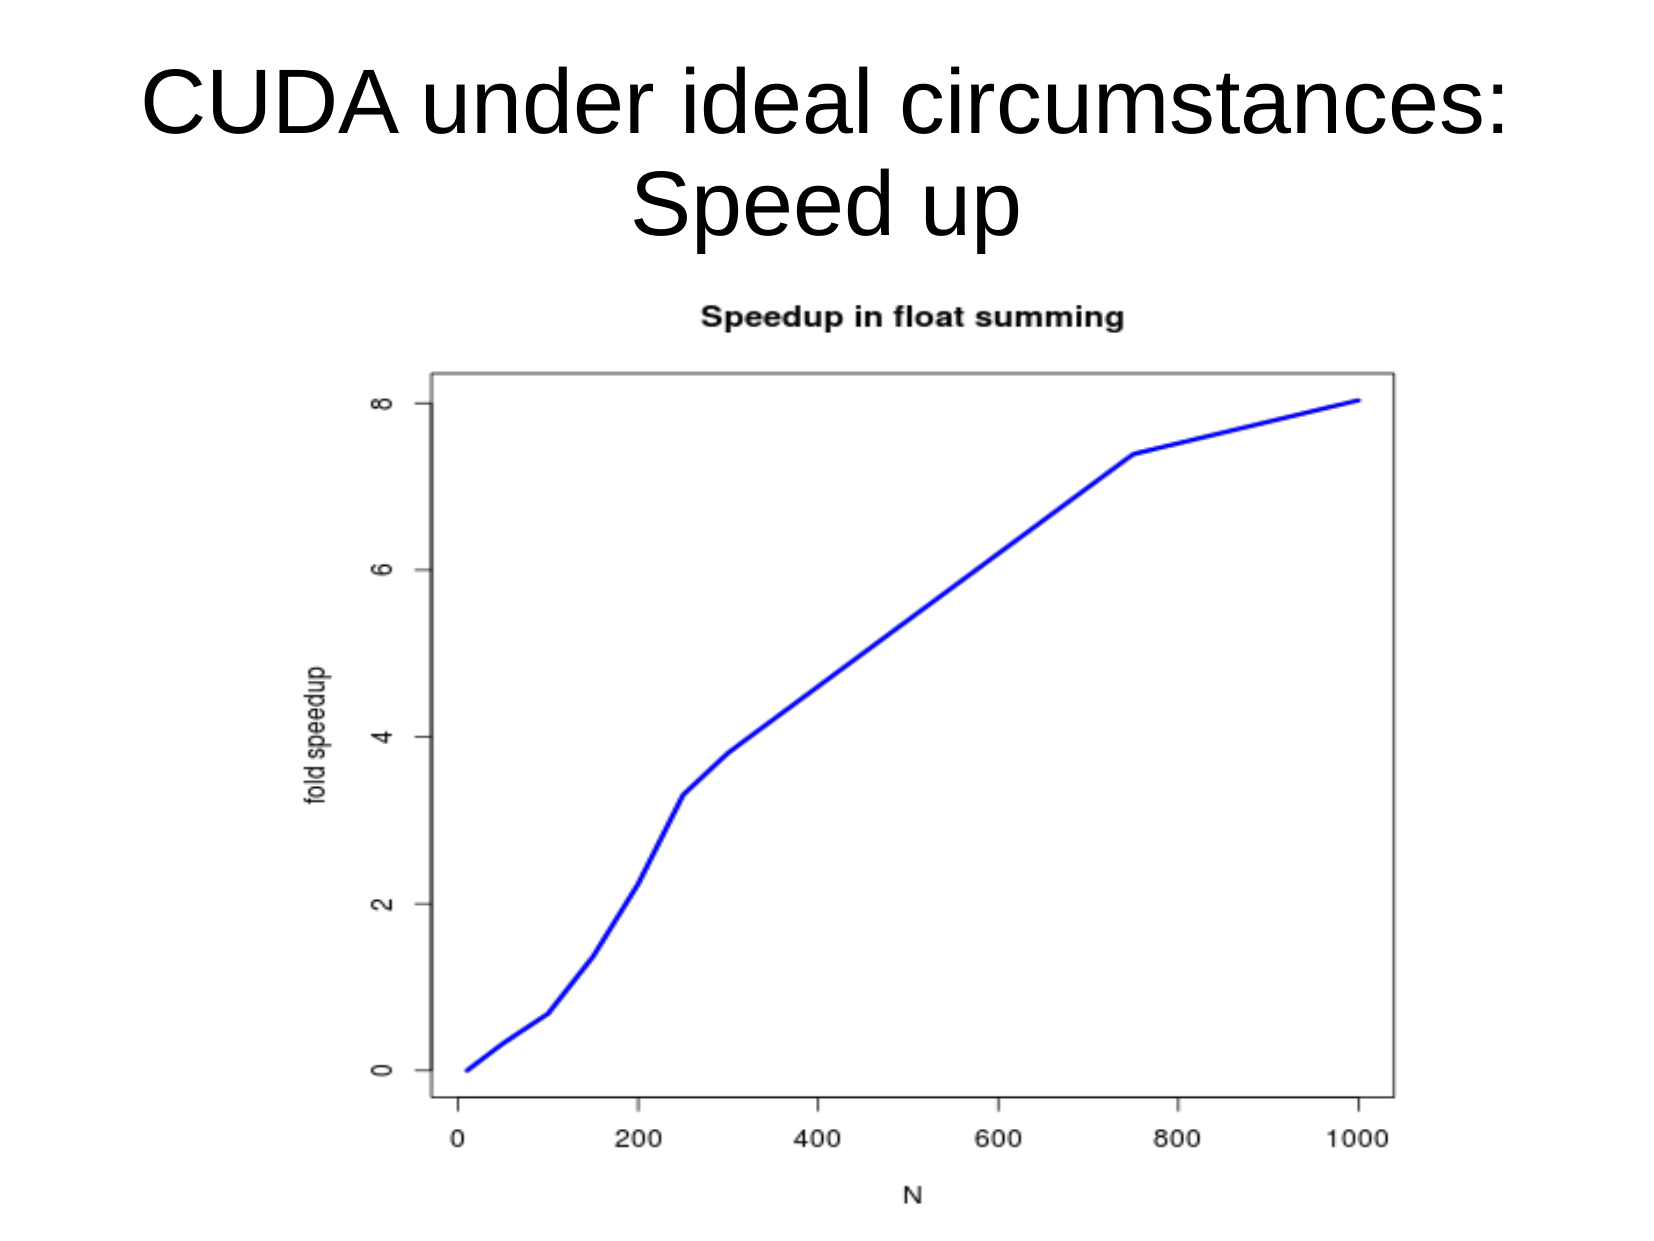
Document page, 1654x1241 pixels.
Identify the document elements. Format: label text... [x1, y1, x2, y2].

picture [295, 259, 1465, 1241]
title CUDA under ideal circumstances: Speed up [82, 49, 1571, 257]
